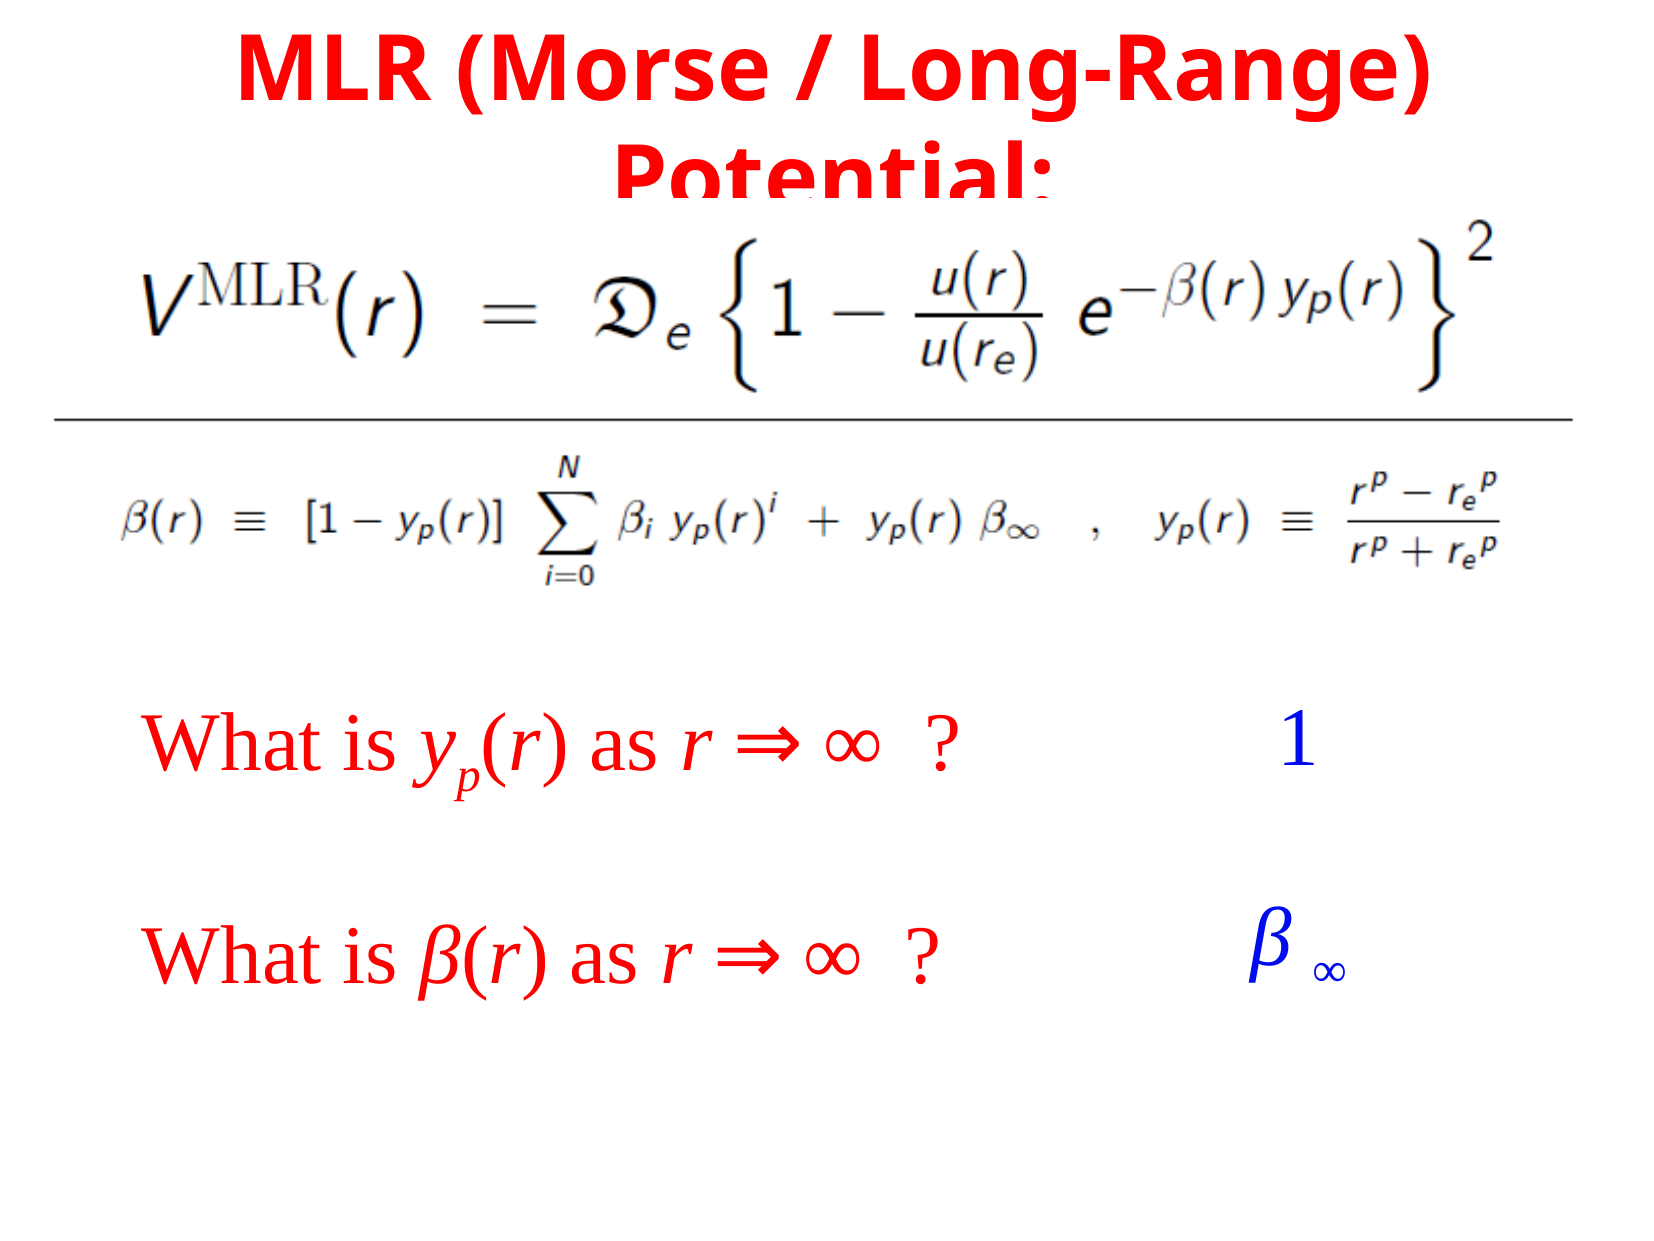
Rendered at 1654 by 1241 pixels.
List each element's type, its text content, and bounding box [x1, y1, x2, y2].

picture [4, 198, 1628, 1065]
text_box MLR (Morse / Long-Range) Potential: [32, 1, 1635, 237]
text_box What is yp(r) as r ⇒ ∞ ? What is β(r) as r ⇒ ∞ ? [127, 679, 1194, 1009]
text_box 1 β ∞ [1194, 633, 1403, 1241]
text_box [32, 615, 1608, 1101]
